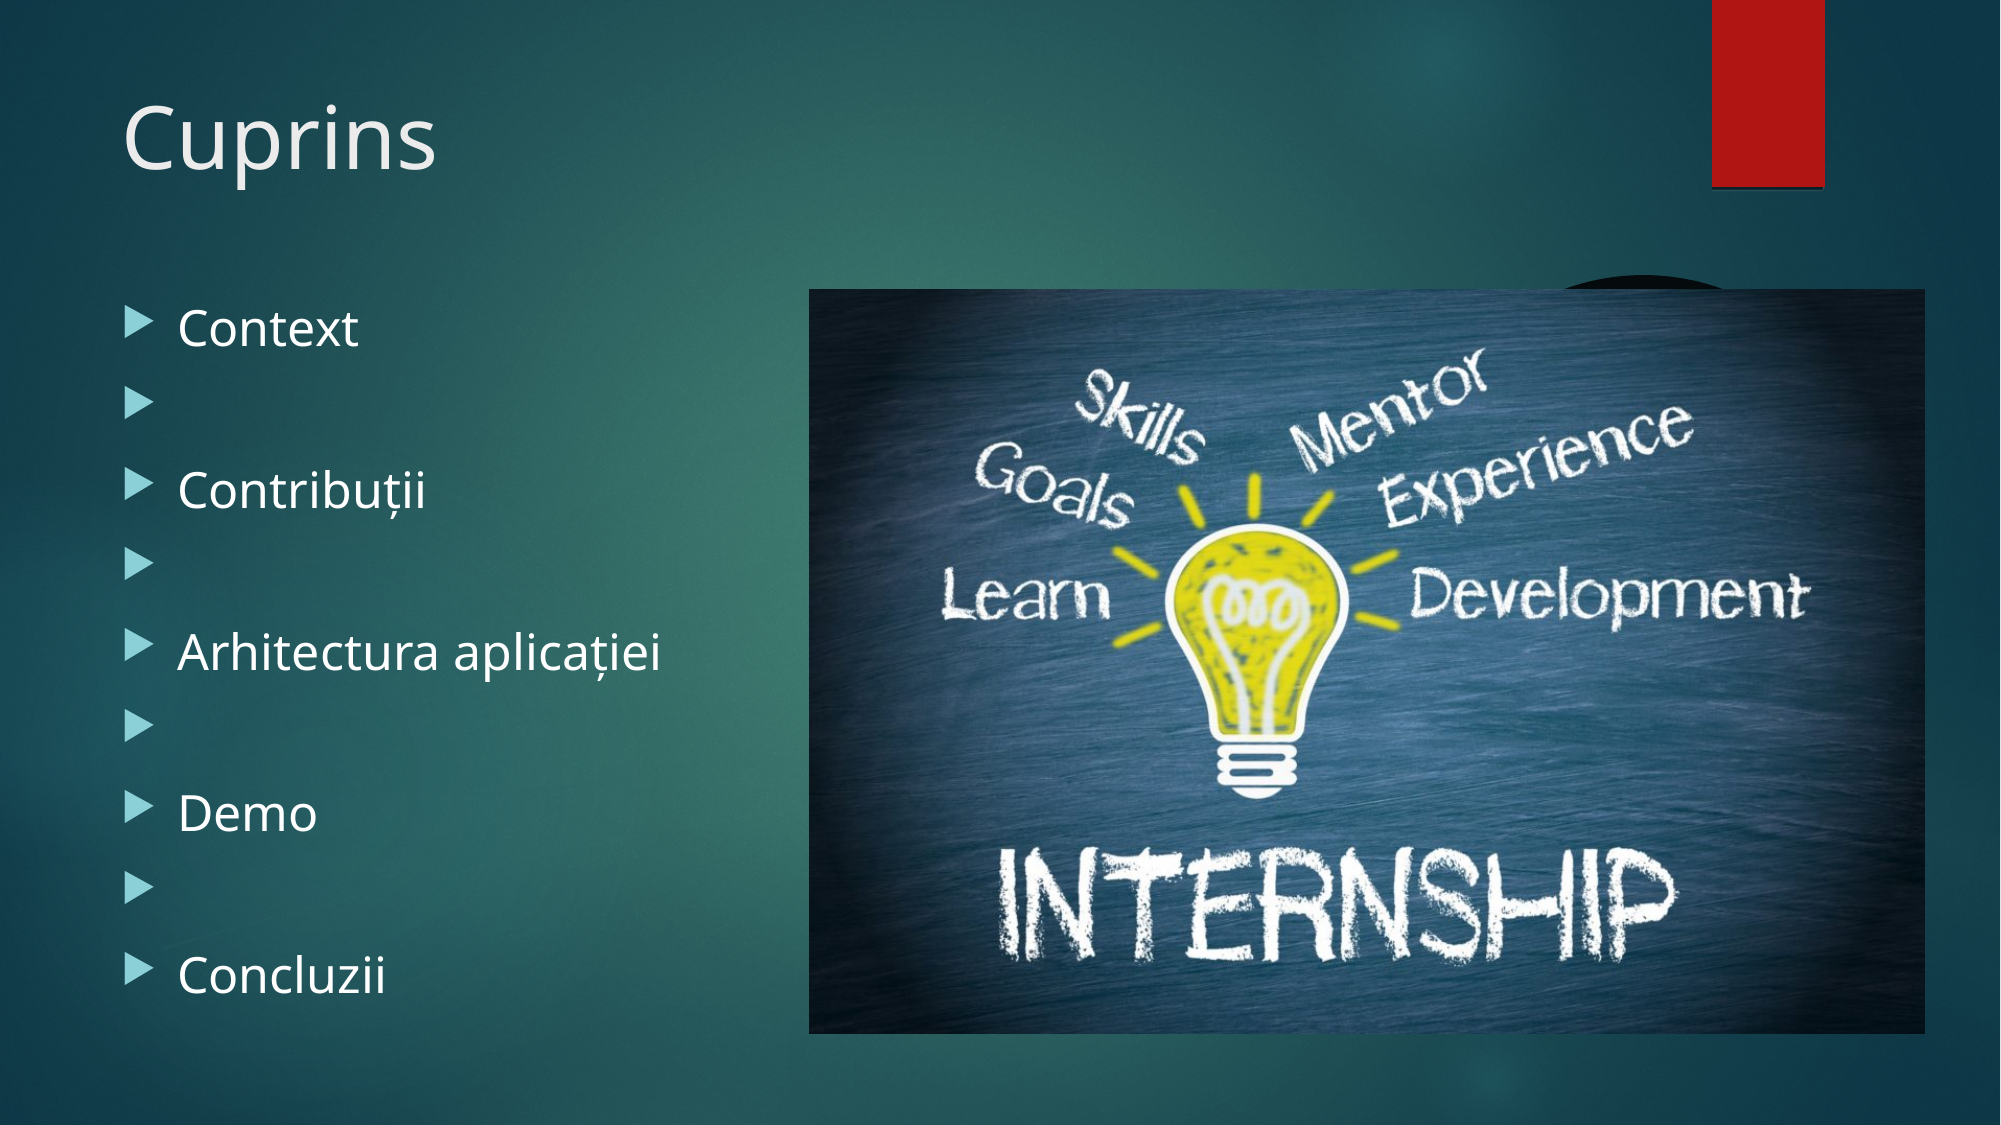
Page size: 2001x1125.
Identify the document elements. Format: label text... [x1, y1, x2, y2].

list Context Contribuții Arhitectura aplicației Demo Concluzii [106, 289, 828, 1064]
title Cuprins [106, 74, 1649, 289]
picture [809, 289, 1925, 1034]
